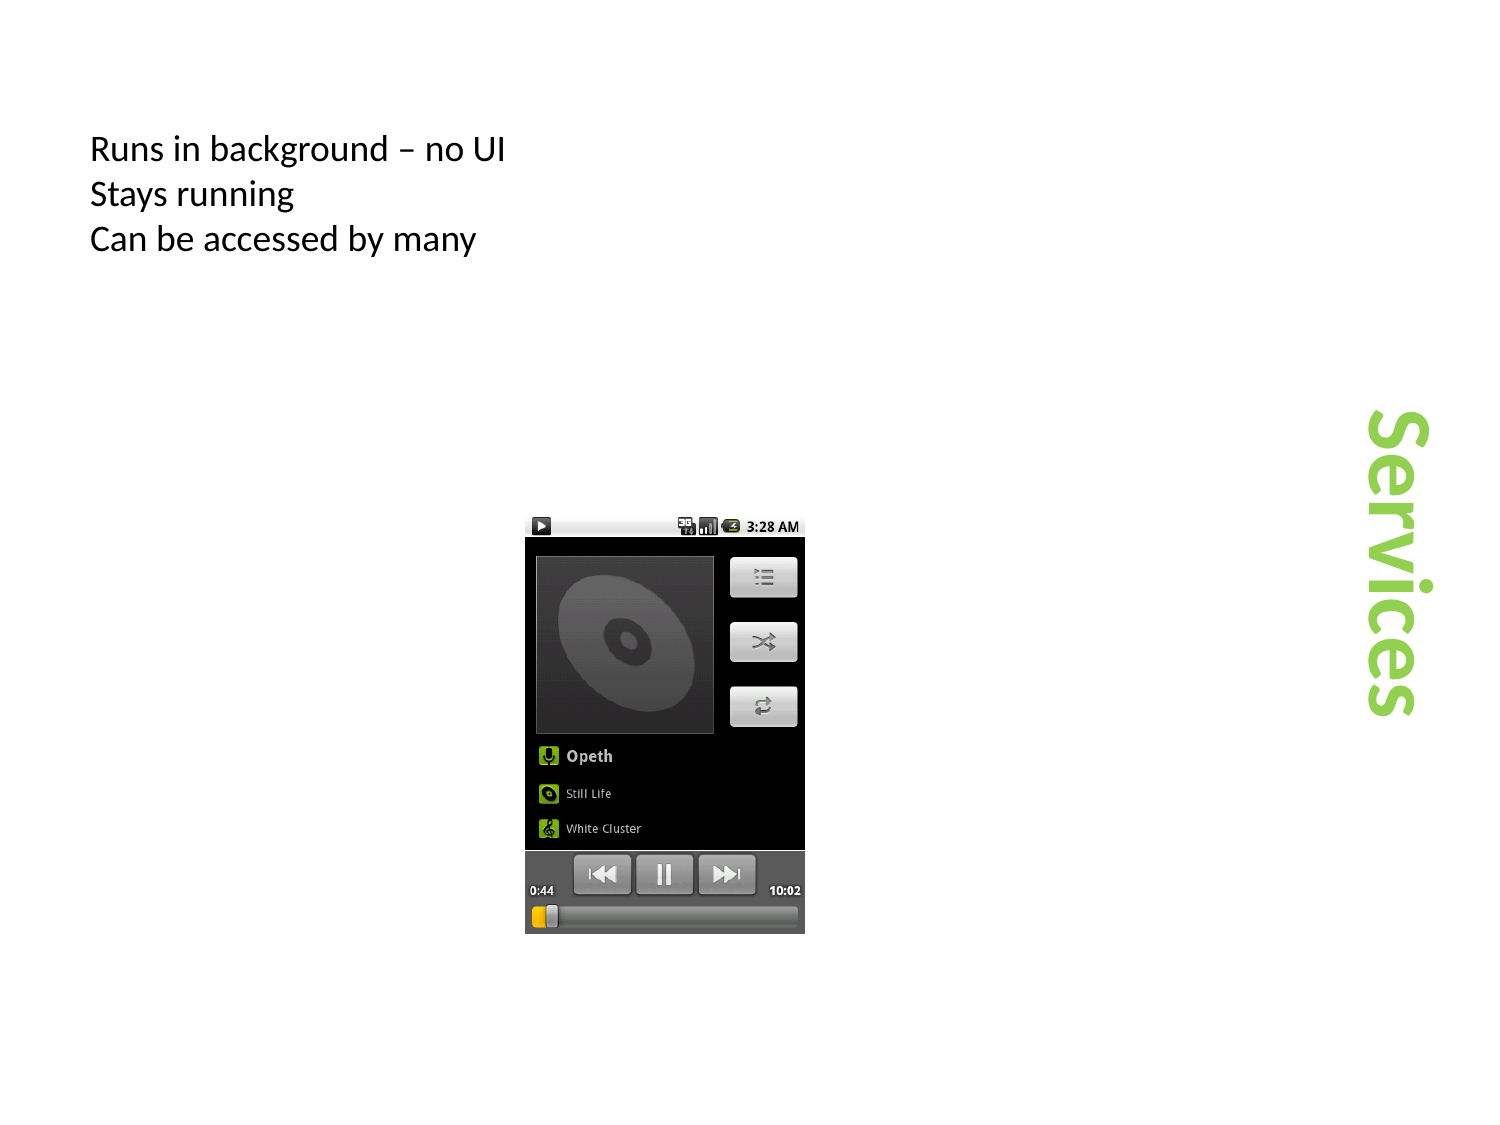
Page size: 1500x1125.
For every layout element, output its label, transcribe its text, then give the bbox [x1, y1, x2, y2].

picture [525, 515, 805, 934]
title Services [1312, 116, 1500, 1012]
list Runs in background – no UI Stays running Can be accessed by many [75, 116, 1306, 1005]
